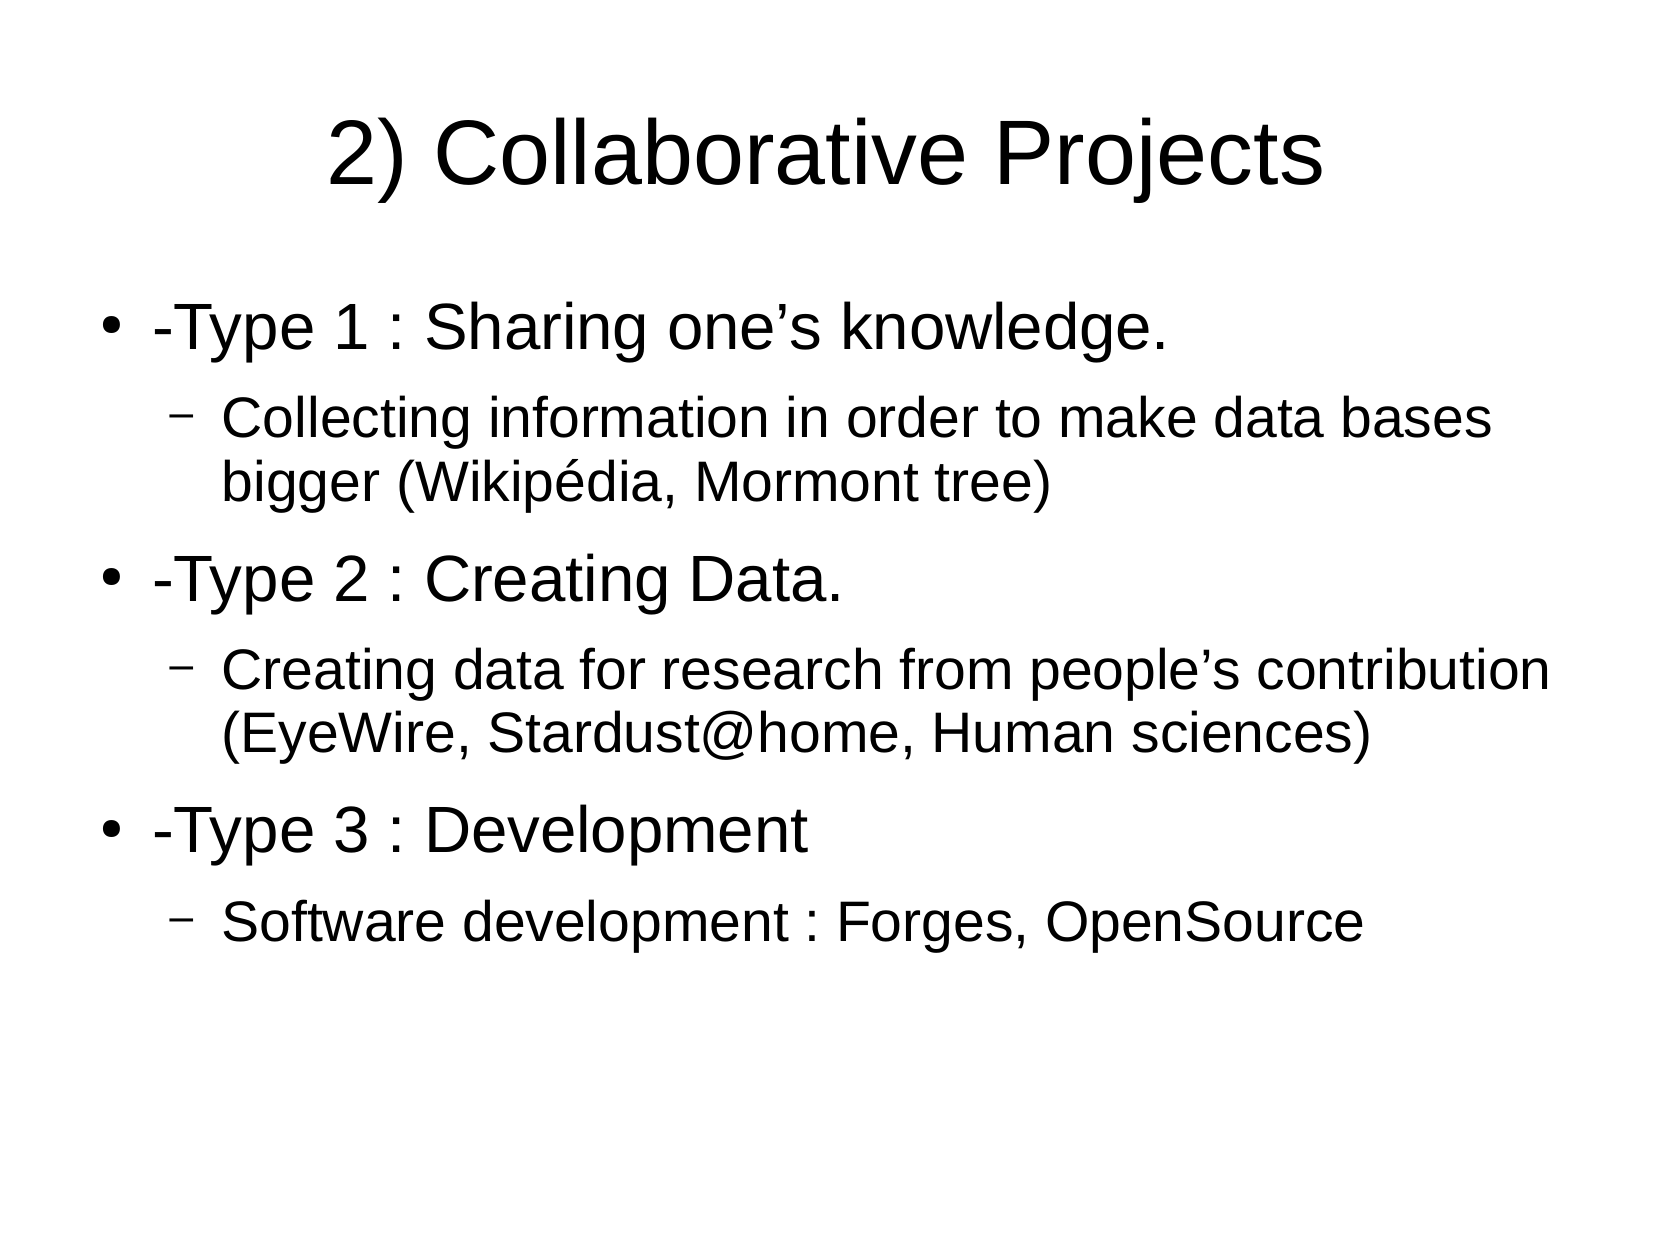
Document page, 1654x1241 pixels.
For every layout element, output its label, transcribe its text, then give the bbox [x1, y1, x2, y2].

title 2) Collaborative Projects [82, 49, 1571, 257]
list -Type 1 : Sharing one’s knowledge. Collecting information in order to make data bases bigger (Wikipédia, Mormont tree) -Type 2 : Creating Data. Creating data for research from people’s contribution (EyeWire, Stardust@home, Human sciences) -Type 3 : Development Software development : Forges, OpenSource [82, 290, 1571, 1010]
